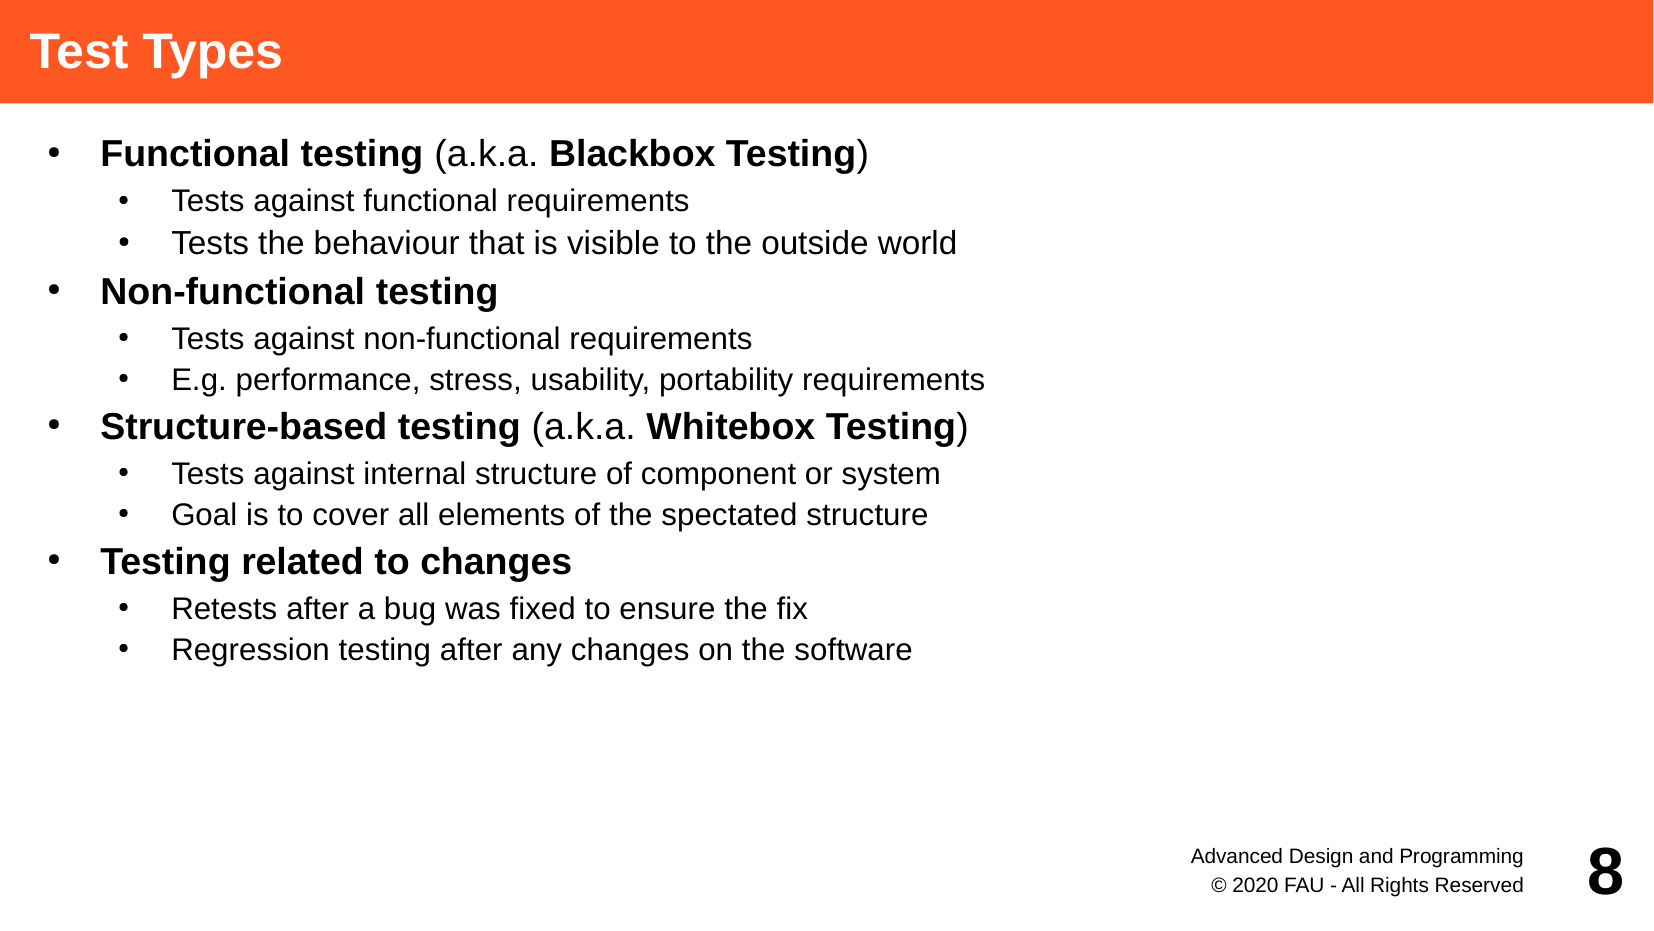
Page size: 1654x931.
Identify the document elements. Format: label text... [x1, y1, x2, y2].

title Test Types [0, 0, 1654, 104]
list Functional testing (a.k.a. Blackbox Testing) Tests against functional requirements Tests the behaviour that is visible to the outside world Non-functional testing Tests against non-functional requirements E.g. performance, stress, usability, portability requirements Structure-based testing (a.k.a. Whitebox Testing) Tests against internal structure of component or system Goal is to cover all elements of the spectated structure Testing related to changes Retests after a bug was fixed to ensure the fix Regression testing after any changes on the software [29, 132, 1006, 813]
